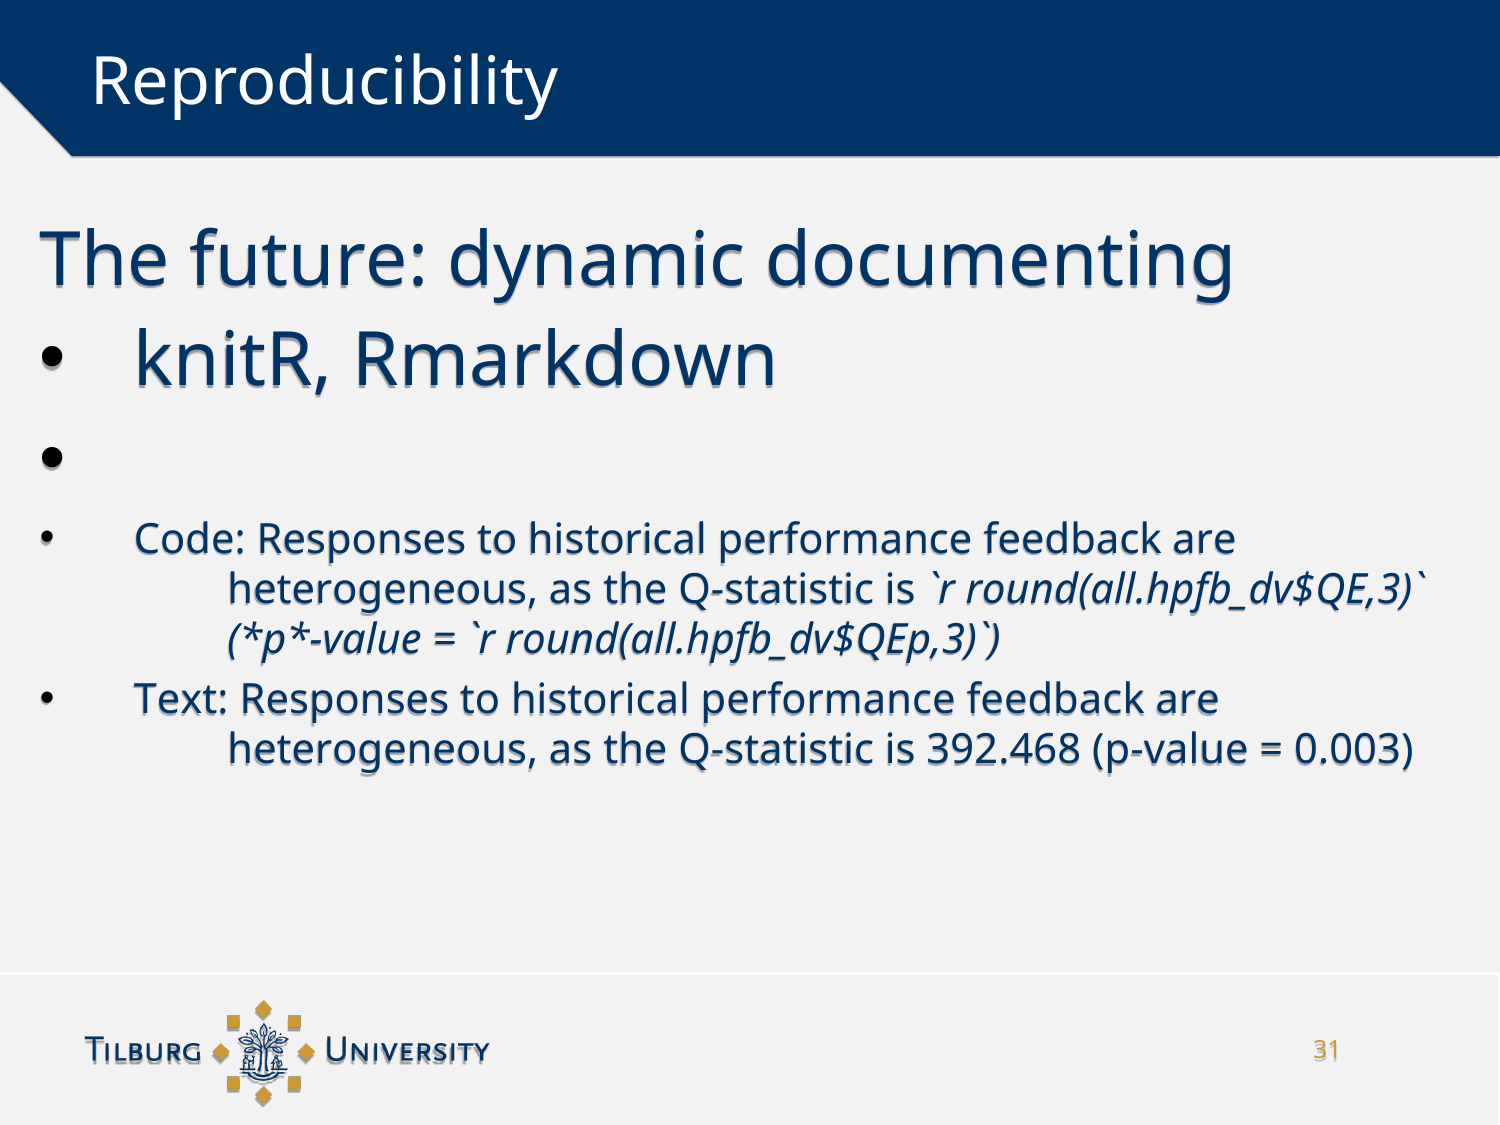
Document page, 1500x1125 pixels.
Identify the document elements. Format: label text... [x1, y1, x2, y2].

text_box [1298, 1026, 1426, 1087]
text_box The future: dynamic documenting knitR, Rmarkdown Code: Responses to historical performance feedback are heterogeneous, as the Q-statistic is `r round(all.hpfb_dv$QE,3)` (*p*-value = `r round(all.hpfb_dv$QEp,3)`) Text: Responses to historical performance feedback are heterogeneous, as the Q-statistic is 392.468 (p-value = 0.003) [14, 202, 1450, 971]
title Reproducibility [75, 0, 1426, 156]
